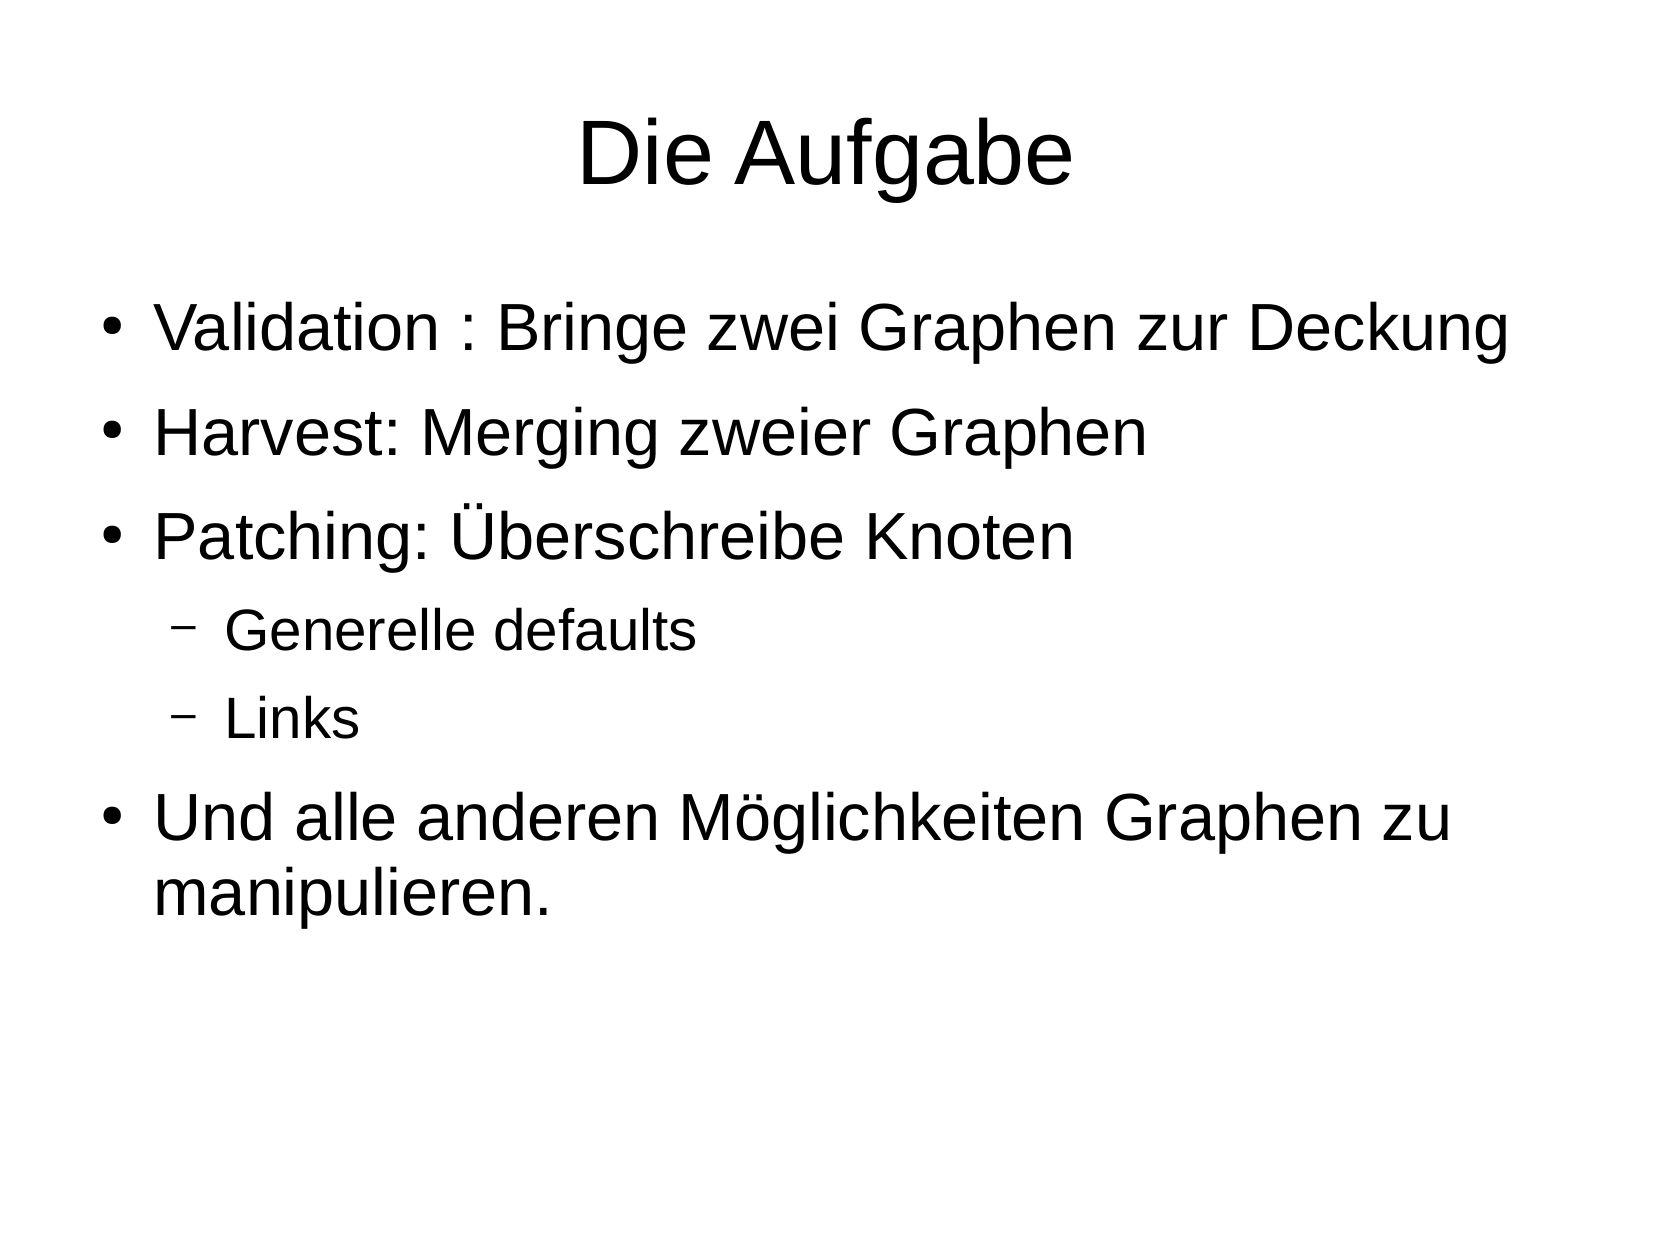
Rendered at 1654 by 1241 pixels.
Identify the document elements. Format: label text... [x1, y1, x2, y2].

title Die Aufgabe [82, 49, 1571, 257]
list Validation : Bringe zwei Graphen zur Deckung Harvest: Merging zweier Graphen Patching: Überschreibe Knoten Generelle defaults Links Und alle anderen Möglichkeiten Graphen zu manipulieren. [82, 290, 1571, 1010]
